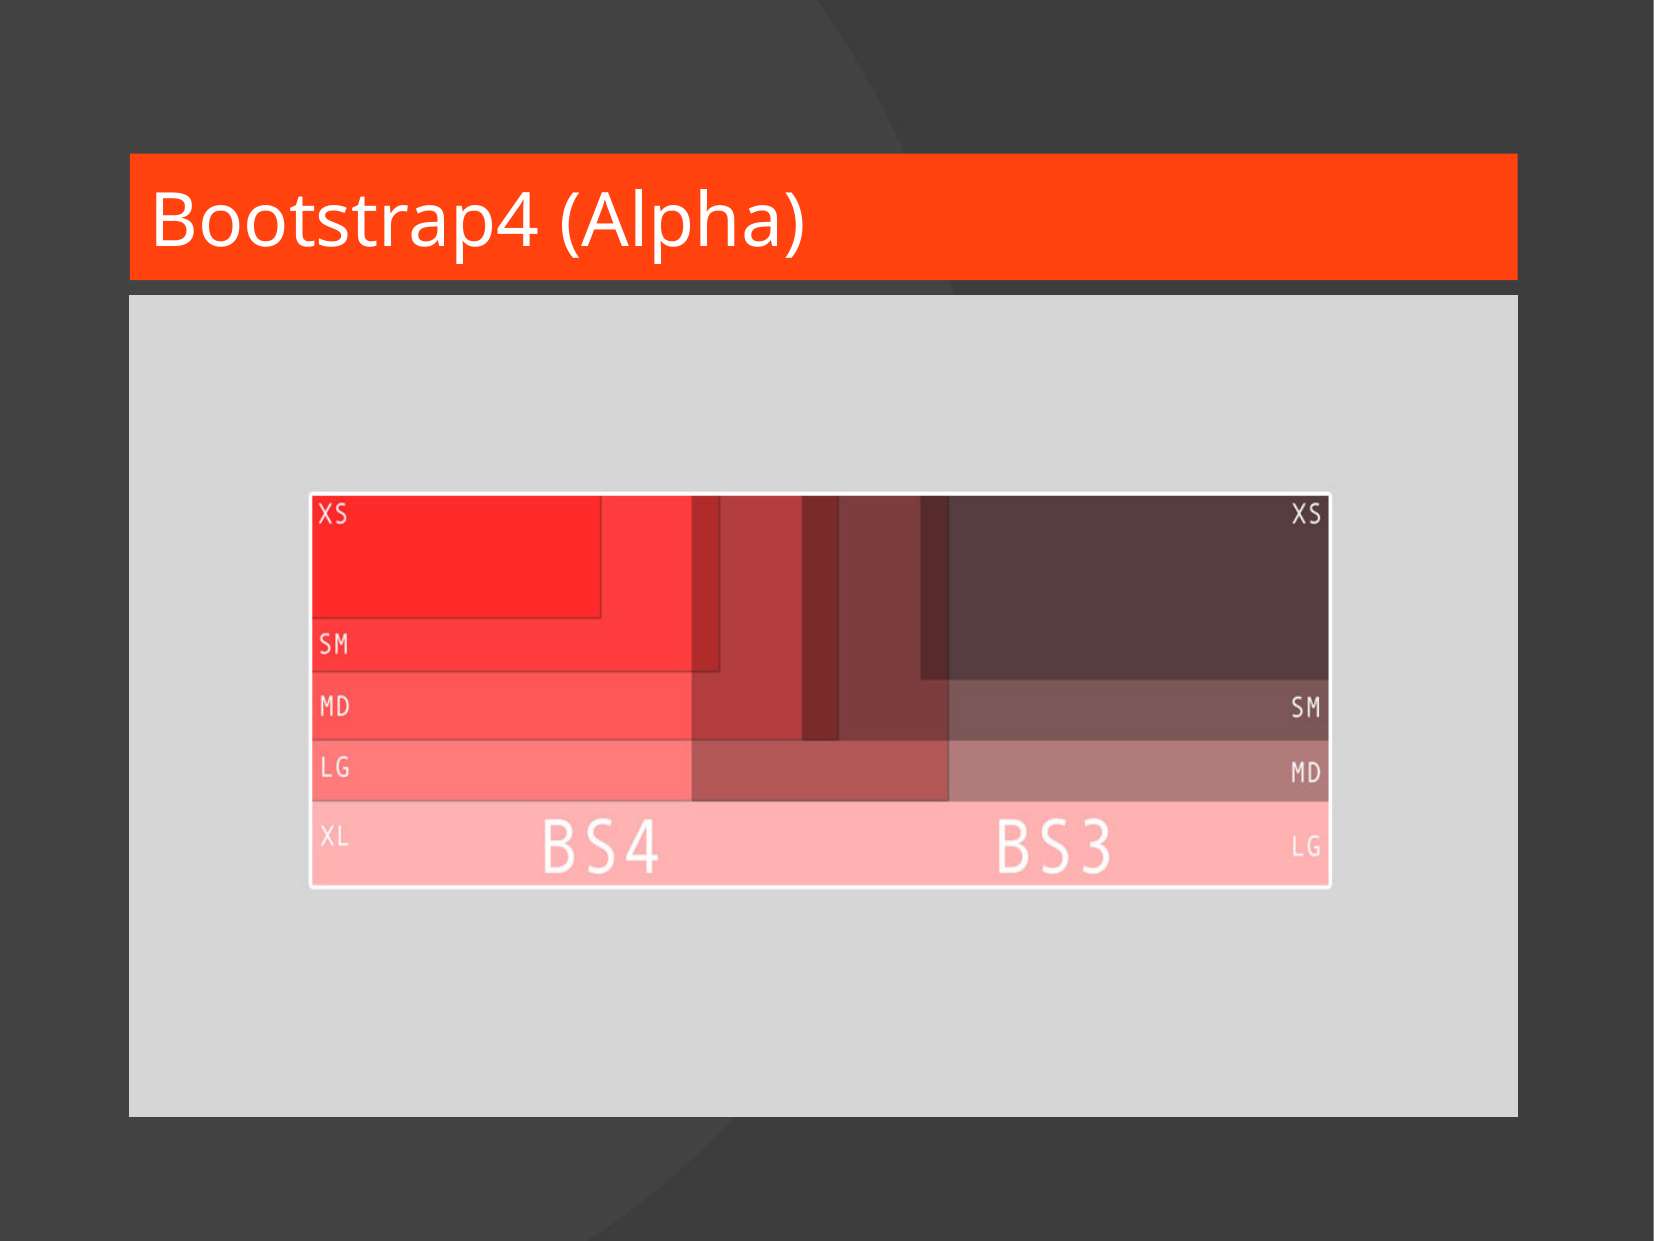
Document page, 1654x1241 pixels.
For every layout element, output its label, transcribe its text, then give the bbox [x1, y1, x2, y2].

picture [0, 0, 1654, 1241]
title Bootstrap4 (Alpha) [129, 153, 1518, 281]
